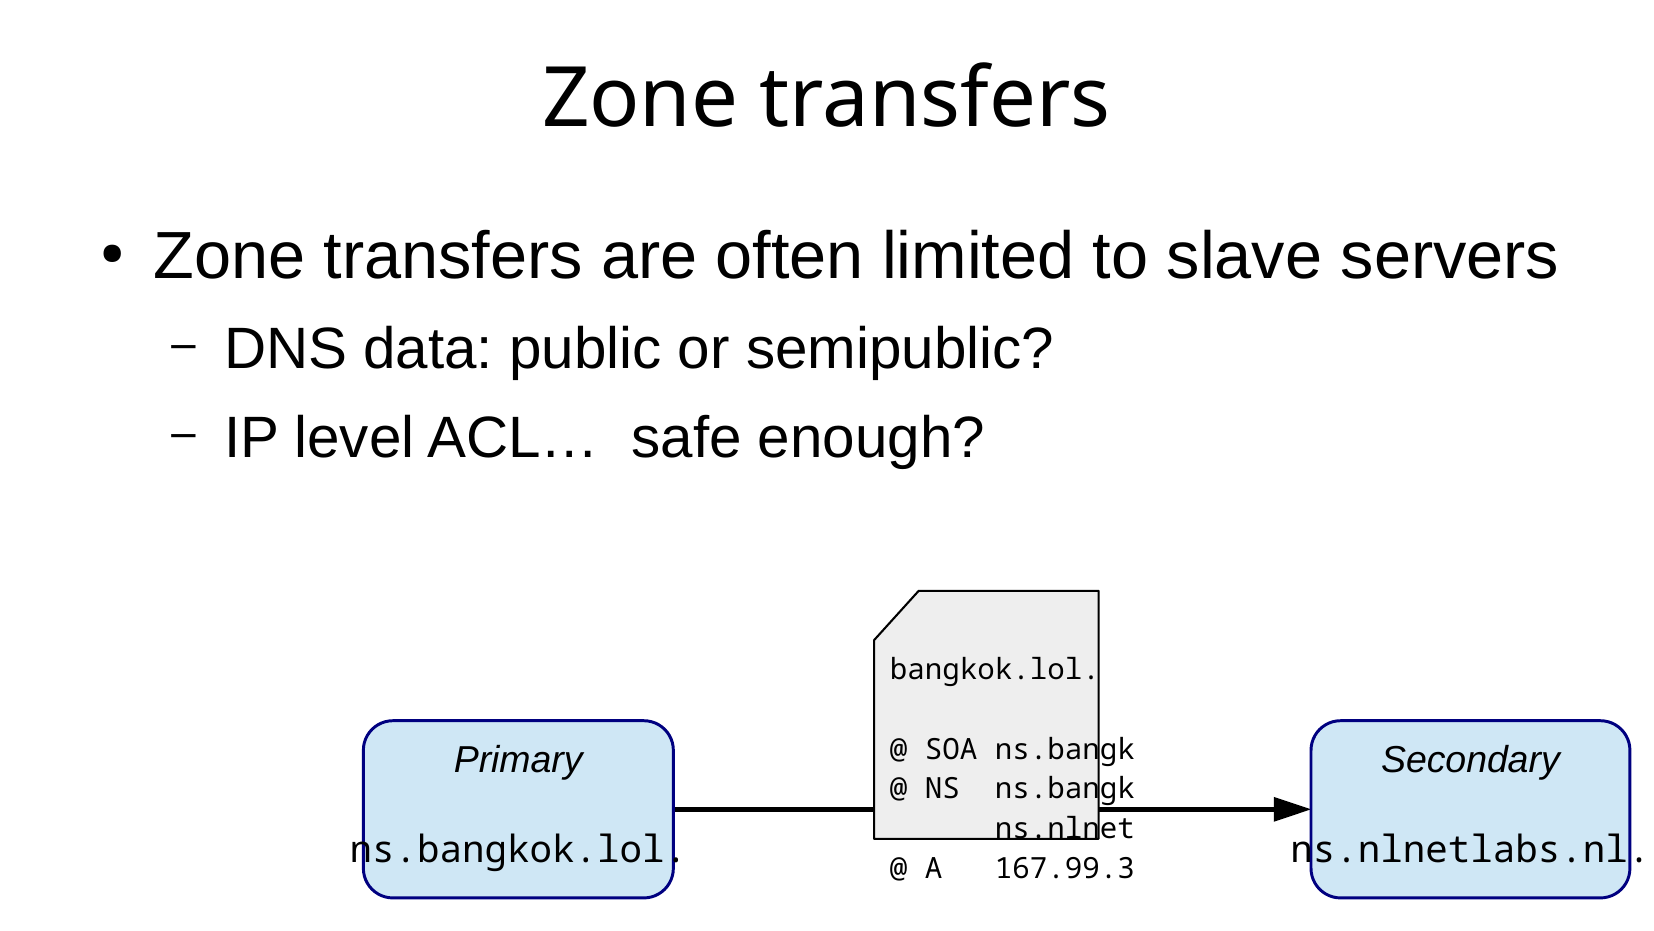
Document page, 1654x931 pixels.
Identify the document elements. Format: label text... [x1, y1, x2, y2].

list Zone transfers are often limited to slave servers DNS data: public or semipublic? IP level ACL… safe enough? [82, 217, 1571, 758]
text_box bangkok.lol. @ SOA ns.bangk @ NS ns.bangk ns.nlnet @ A 167.99.3 [874, 590, 1099, 839]
text_box Secondary ns.nlnetlabs.nl. [1311, 720, 1630, 898]
title Zone transfers [82, 37, 1571, 193]
text_box Primary ns.bangkok.lol. [363, 720, 674, 898]
